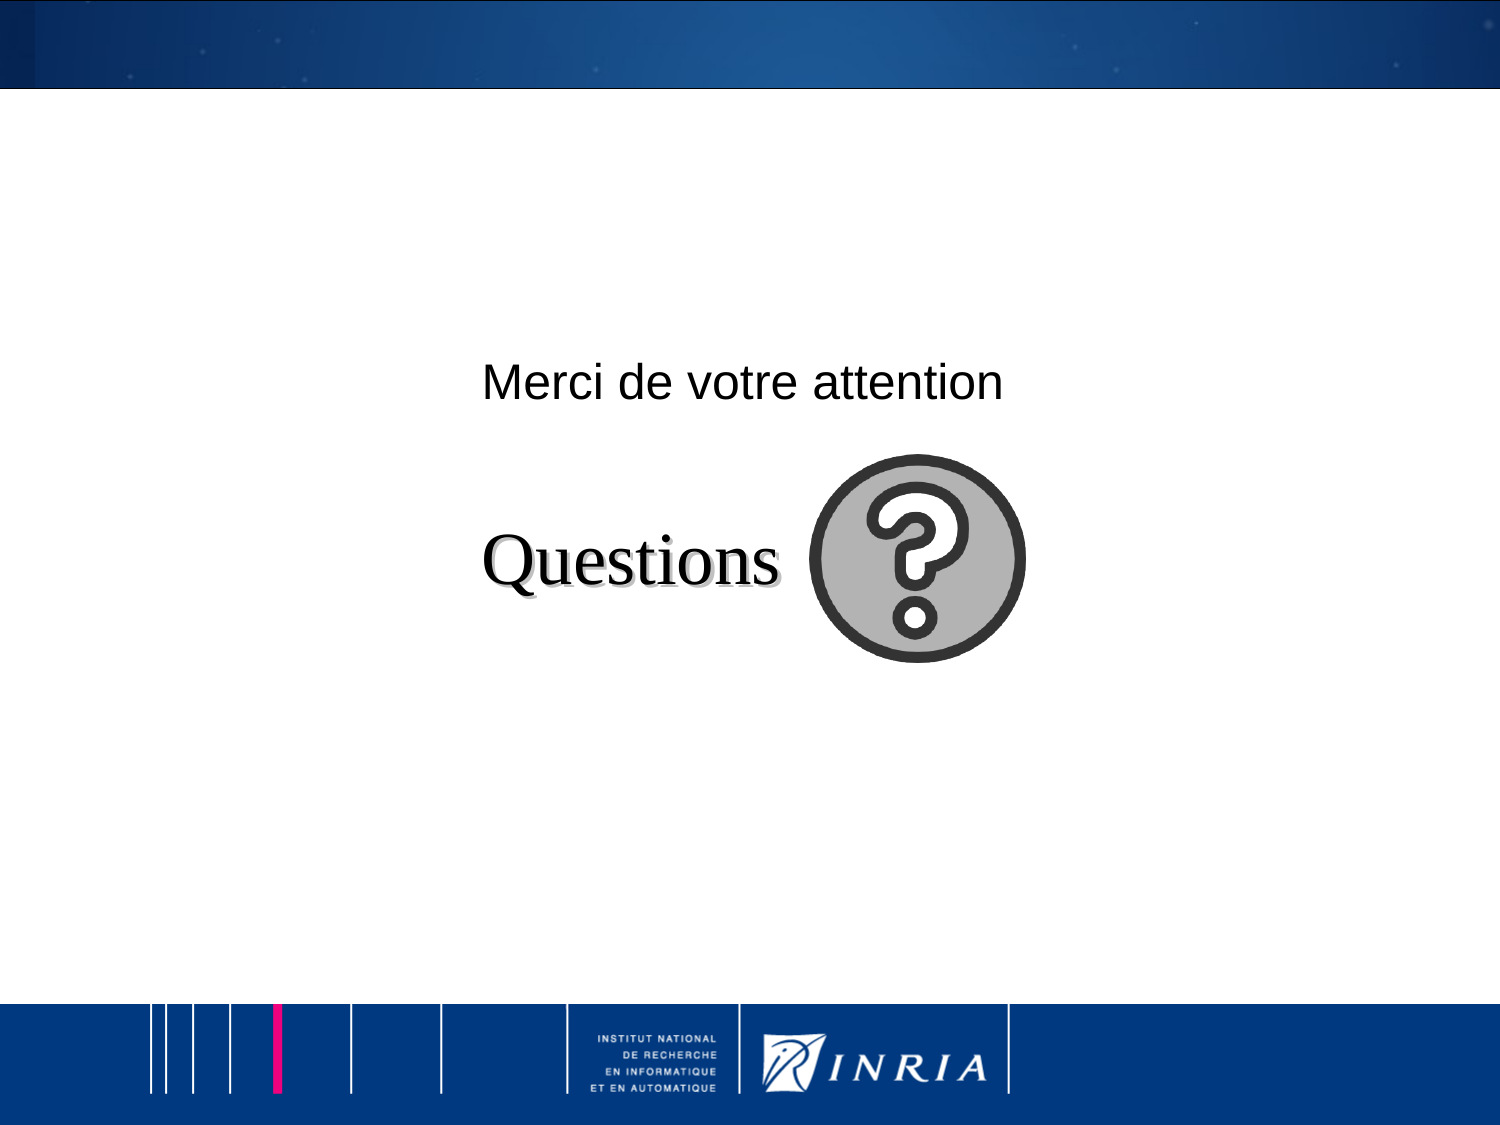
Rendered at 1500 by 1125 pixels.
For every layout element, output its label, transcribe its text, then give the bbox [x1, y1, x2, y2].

picture [809, 454, 1026, 663]
text_box [0, 0, 1500, 89]
picture [0, 1004, 1500, 1125]
text_box Questions [377, 501, 809, 607]
text_box Merci de votre attention [395, 342, 1105, 418]
